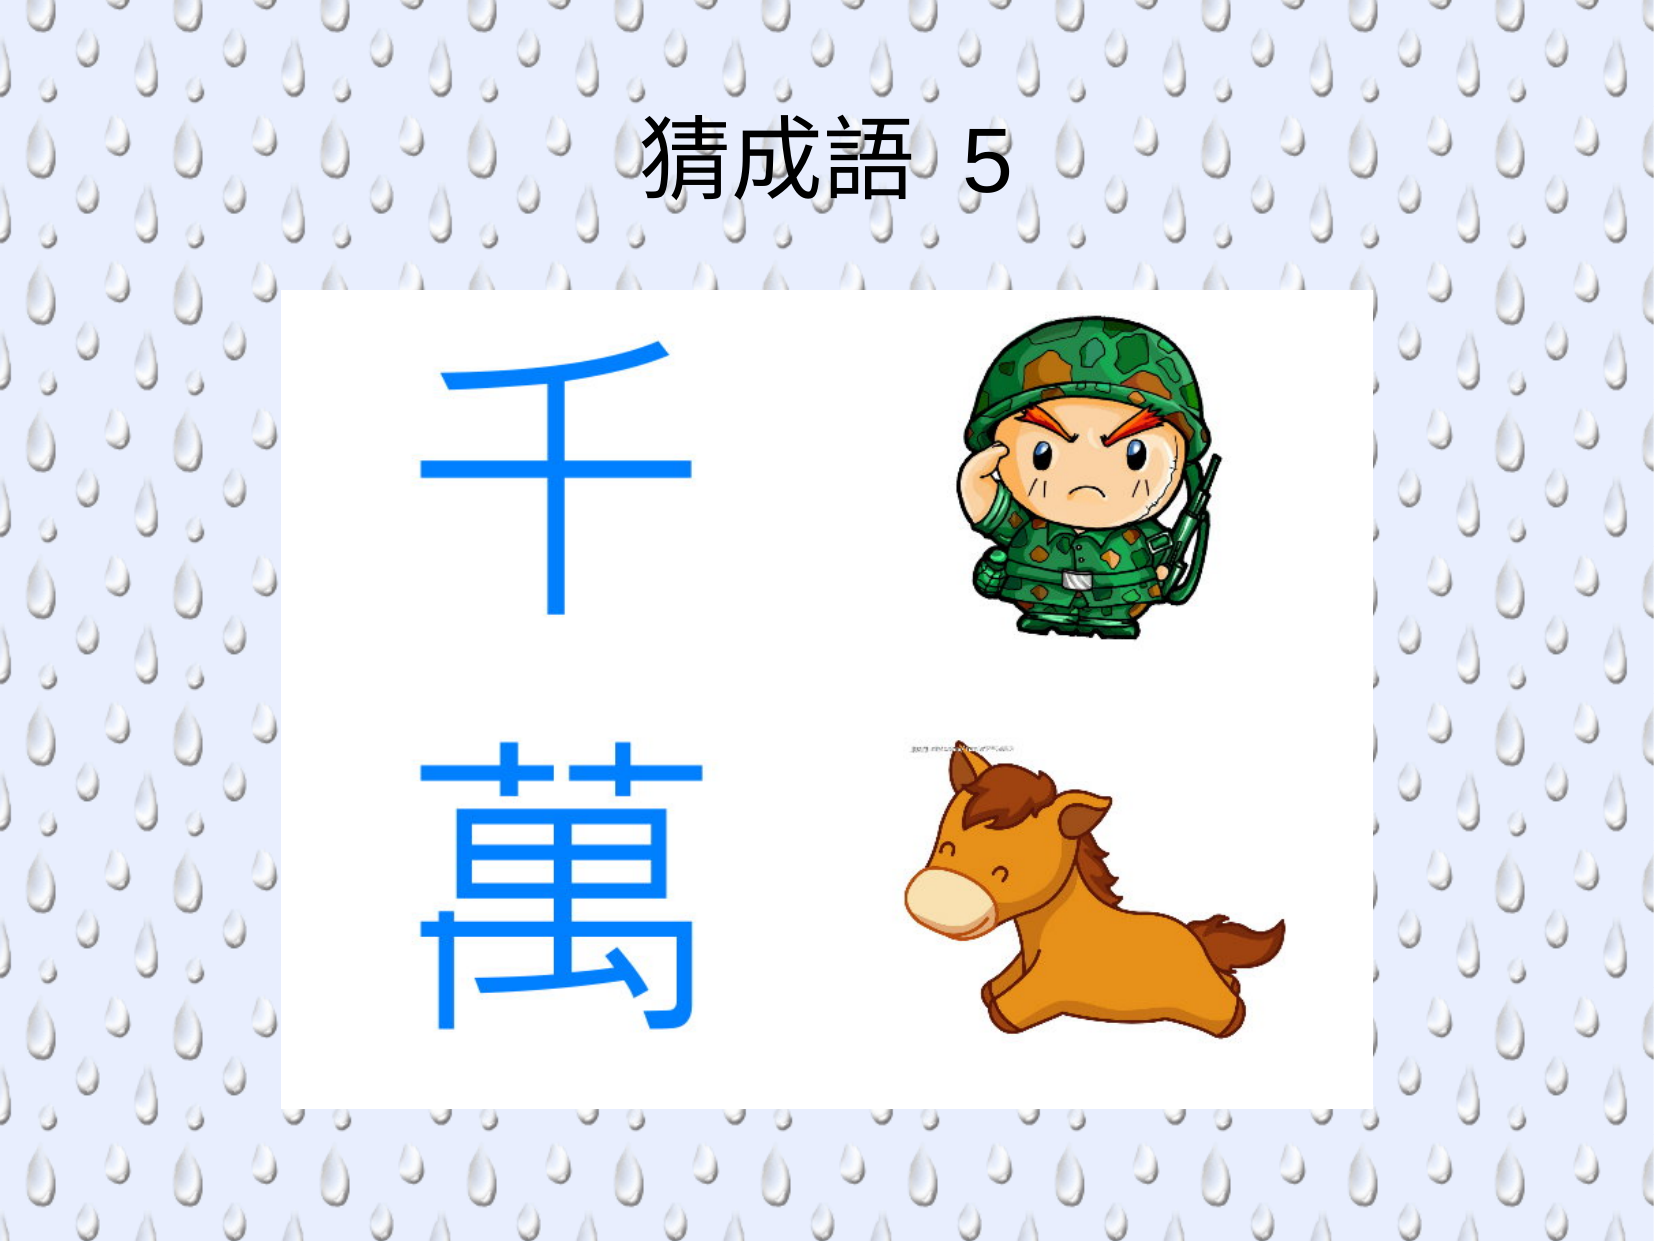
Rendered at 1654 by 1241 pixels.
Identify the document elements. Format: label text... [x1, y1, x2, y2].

picture [0, 0, 1654, 1241]
title 猜成語 5 [82, 49, 1571, 257]
